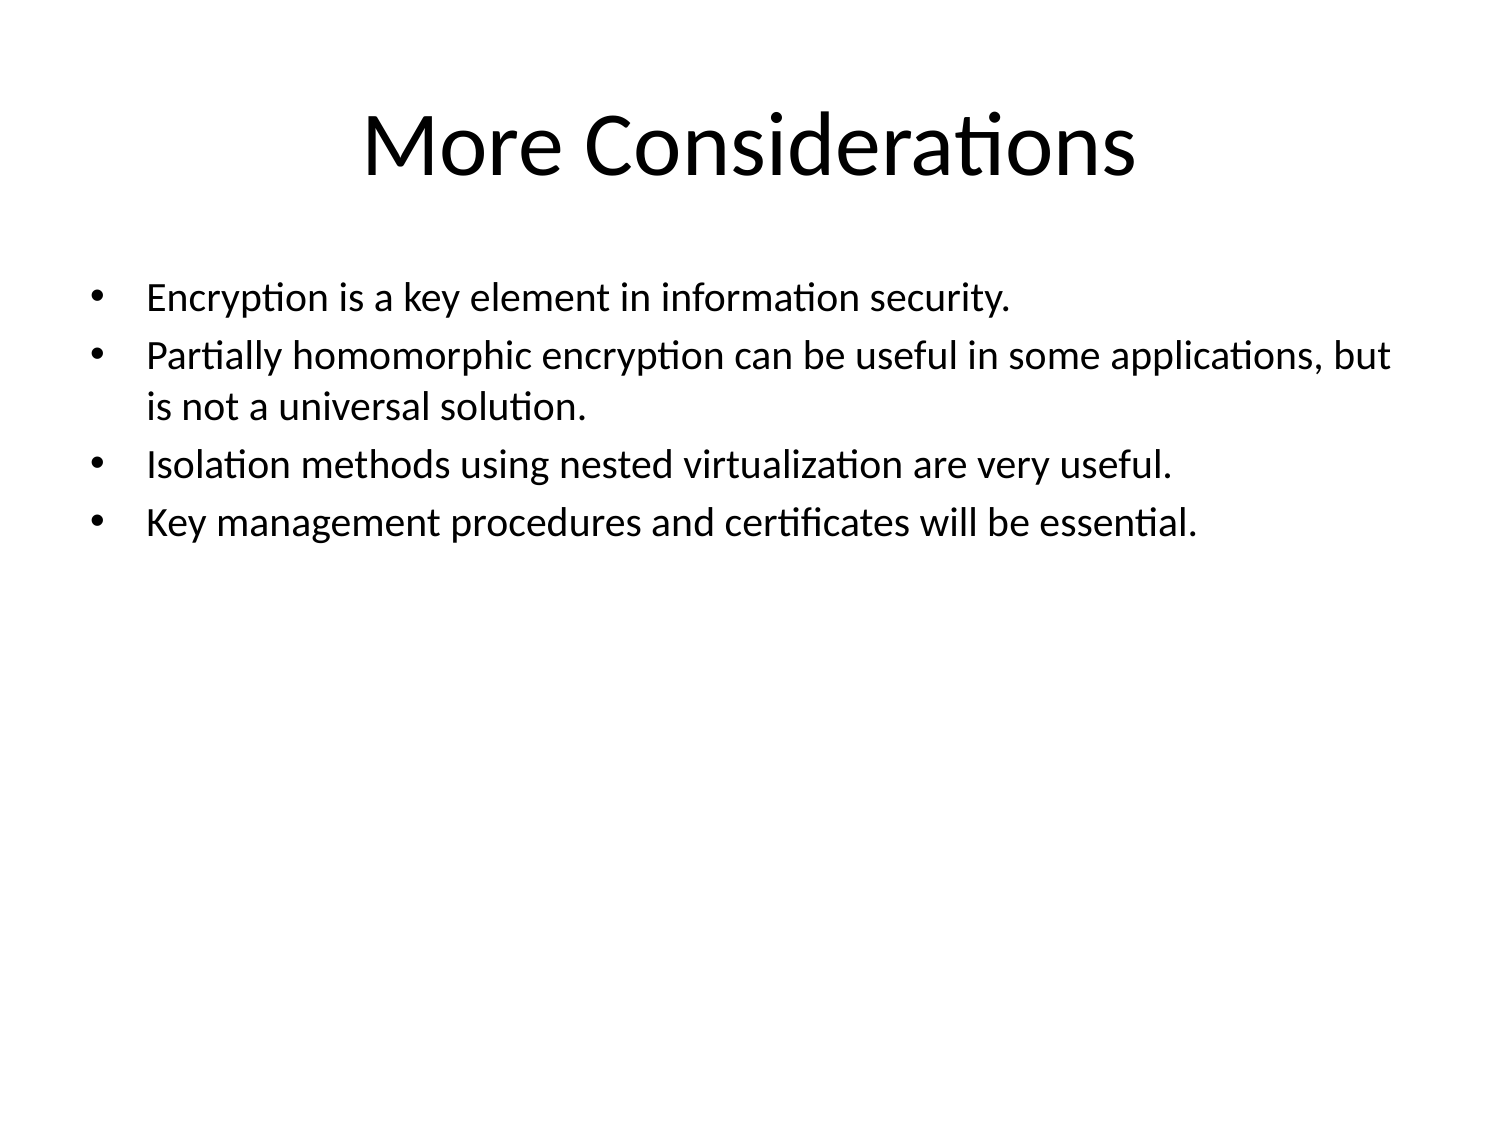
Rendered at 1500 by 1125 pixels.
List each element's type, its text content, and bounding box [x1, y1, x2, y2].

list Encryption is a key element in information security. Partially homomorphic encryption can be useful in some applications, but is not a universal solution. Isolation methods using nested virtualization are very useful. Key management procedures and certificates will be essential. [75, 262, 1425, 1005]
title More Considerations [75, 45, 1425, 233]
